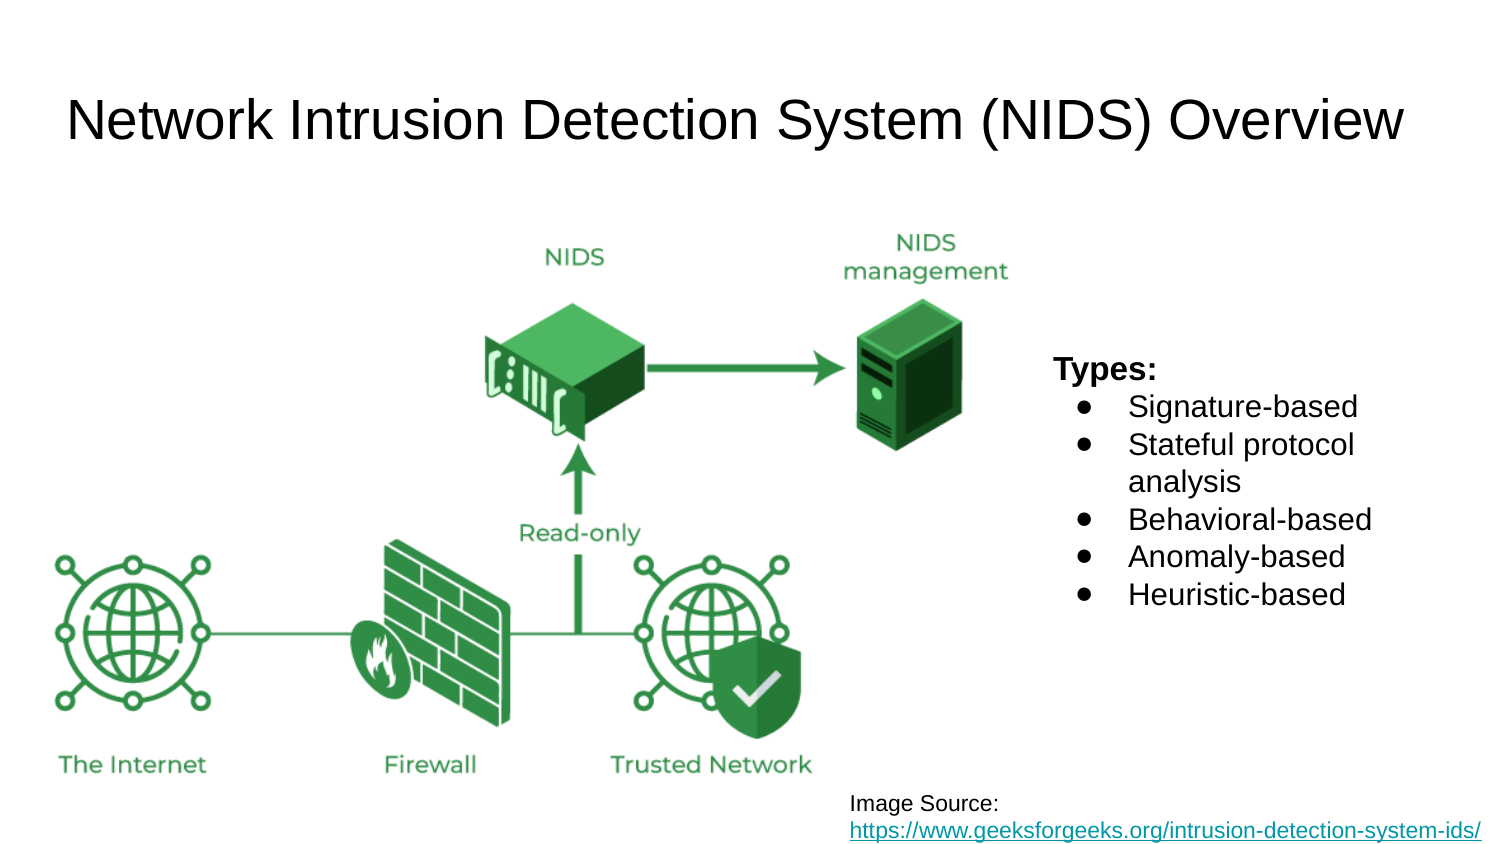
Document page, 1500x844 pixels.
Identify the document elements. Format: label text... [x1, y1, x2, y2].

text_box Image Source: https://www.geeksforgeeks.org/intrusion-detection-system-ids/ [834, 773, 1500, 844]
text_box Types: Signature-based Stateful protocol analysis Behavioral-based Anomaly-based Heuristic-based [1038, 331, 1462, 697]
title Network Intrusion Detection System (NIDS) Overview [51, 72, 1449, 167]
picture [24, 191, 1040, 819]
